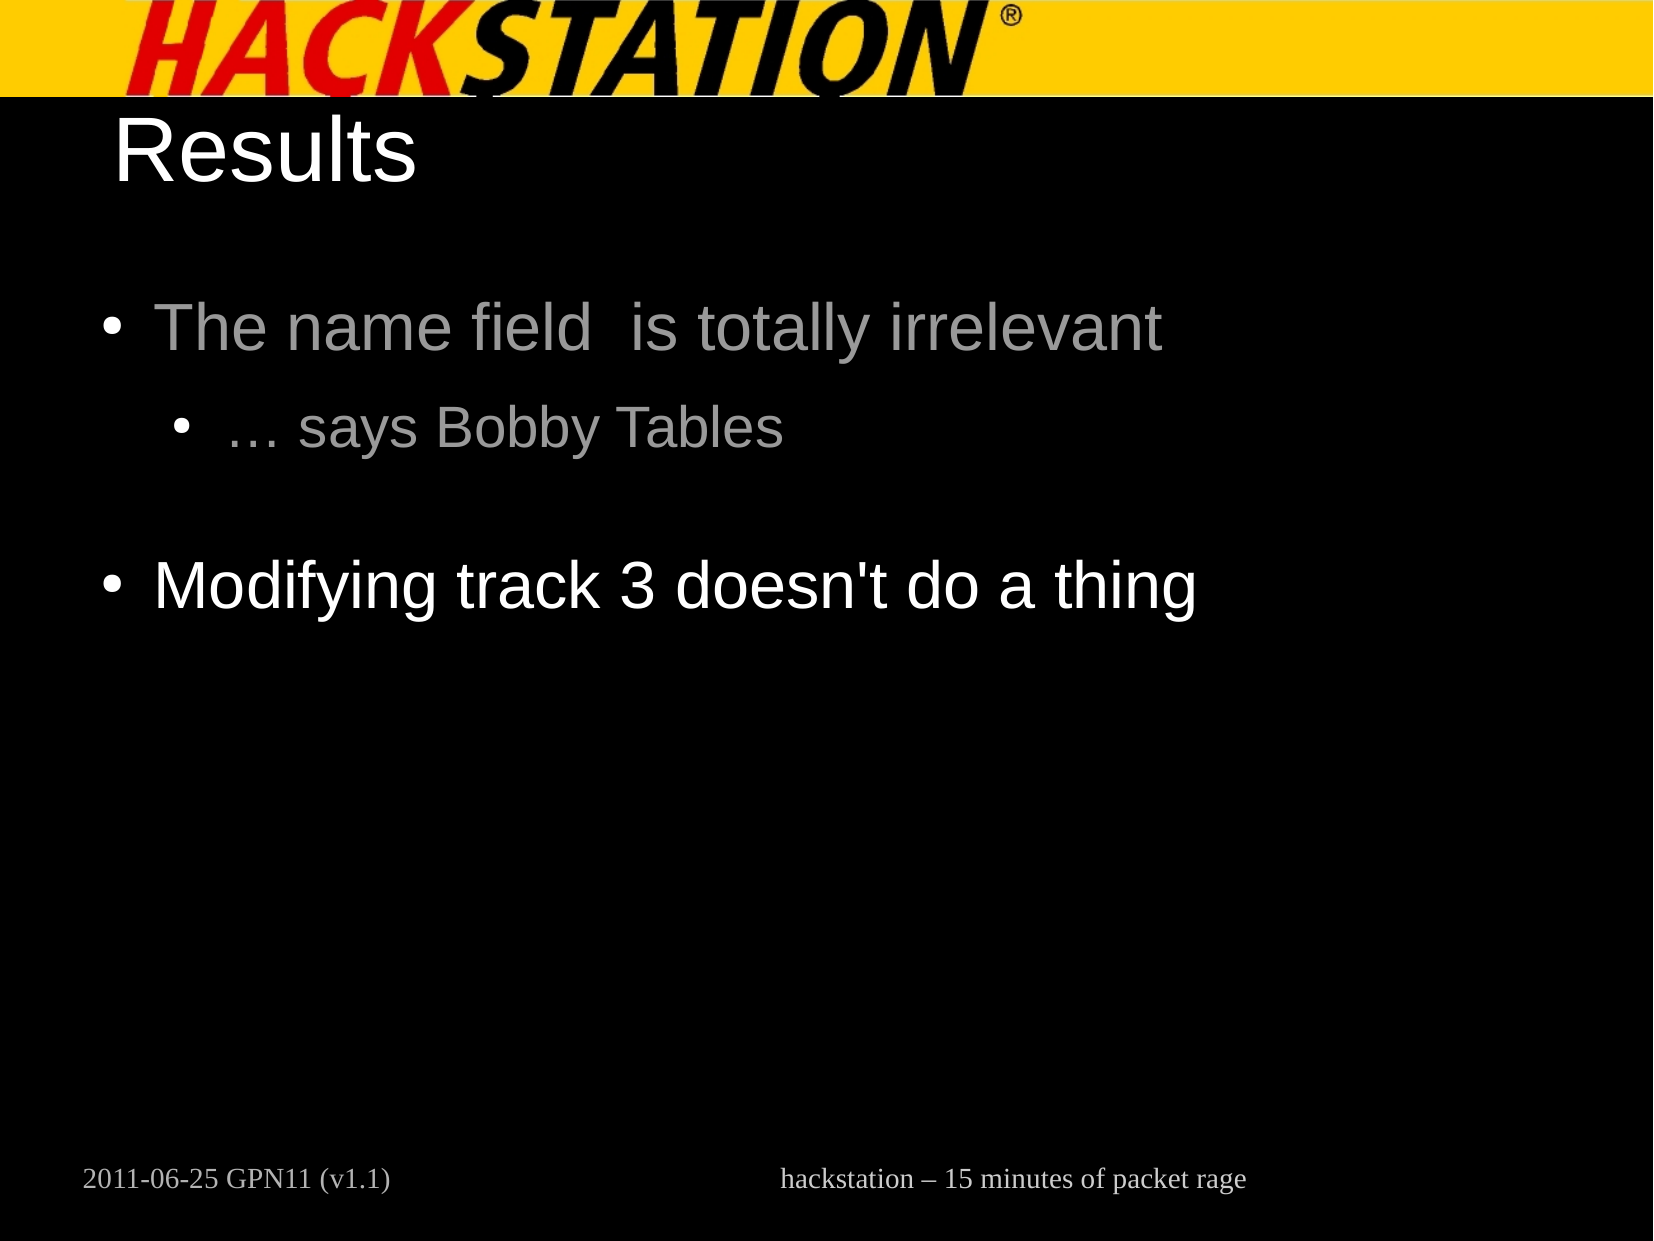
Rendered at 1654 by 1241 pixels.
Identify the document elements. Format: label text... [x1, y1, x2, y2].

list The name field is totally irrelevant … says Bobby Tables Modifying track 3 doesn't do a thing [82, 290, 1571, 1109]
picture [0, 0, 1653, 97]
title Results [112, 75, 1571, 226]
